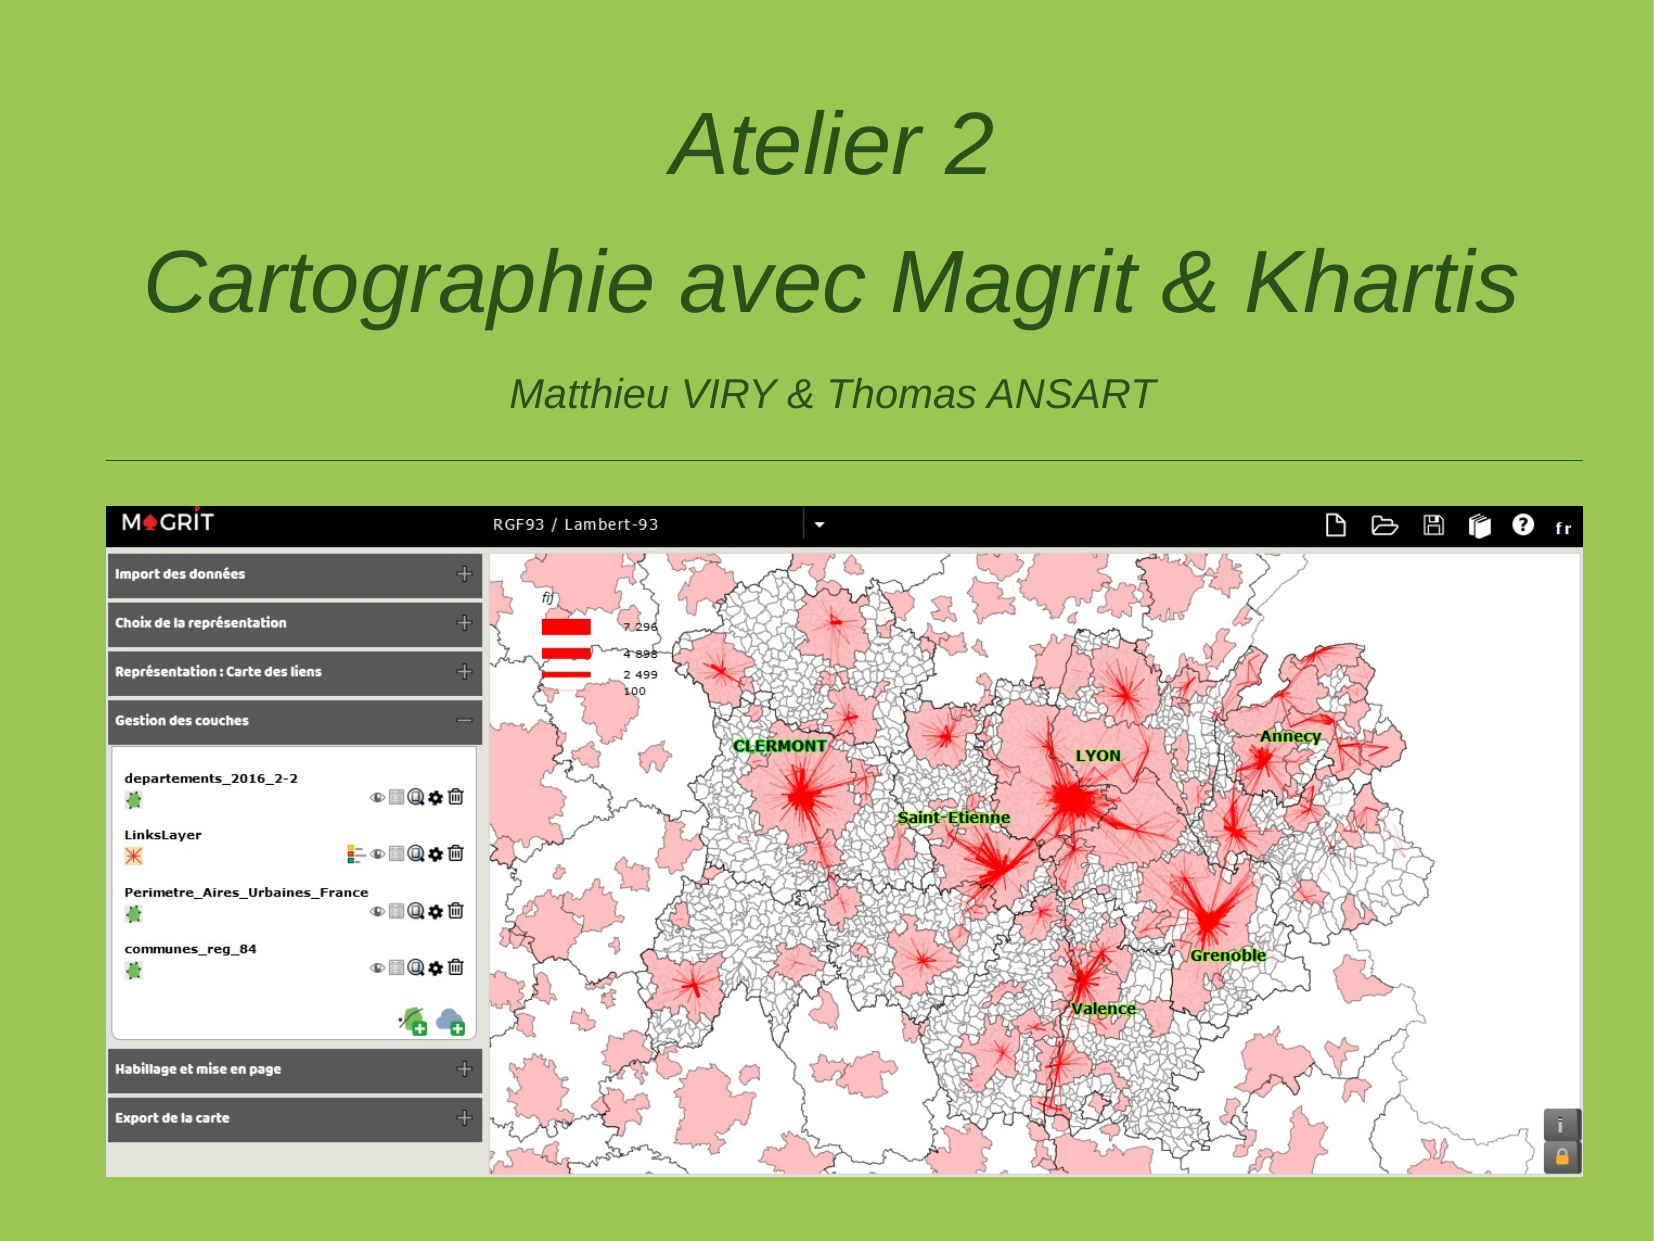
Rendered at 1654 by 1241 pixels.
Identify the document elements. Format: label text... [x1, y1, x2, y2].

list Atelier 2 Cartographie avec Magrit & Khartis Matthieu VIRY & Thomas ANSART [47, 94, 1619, 1193]
picture [106, 506, 1583, 1177]
